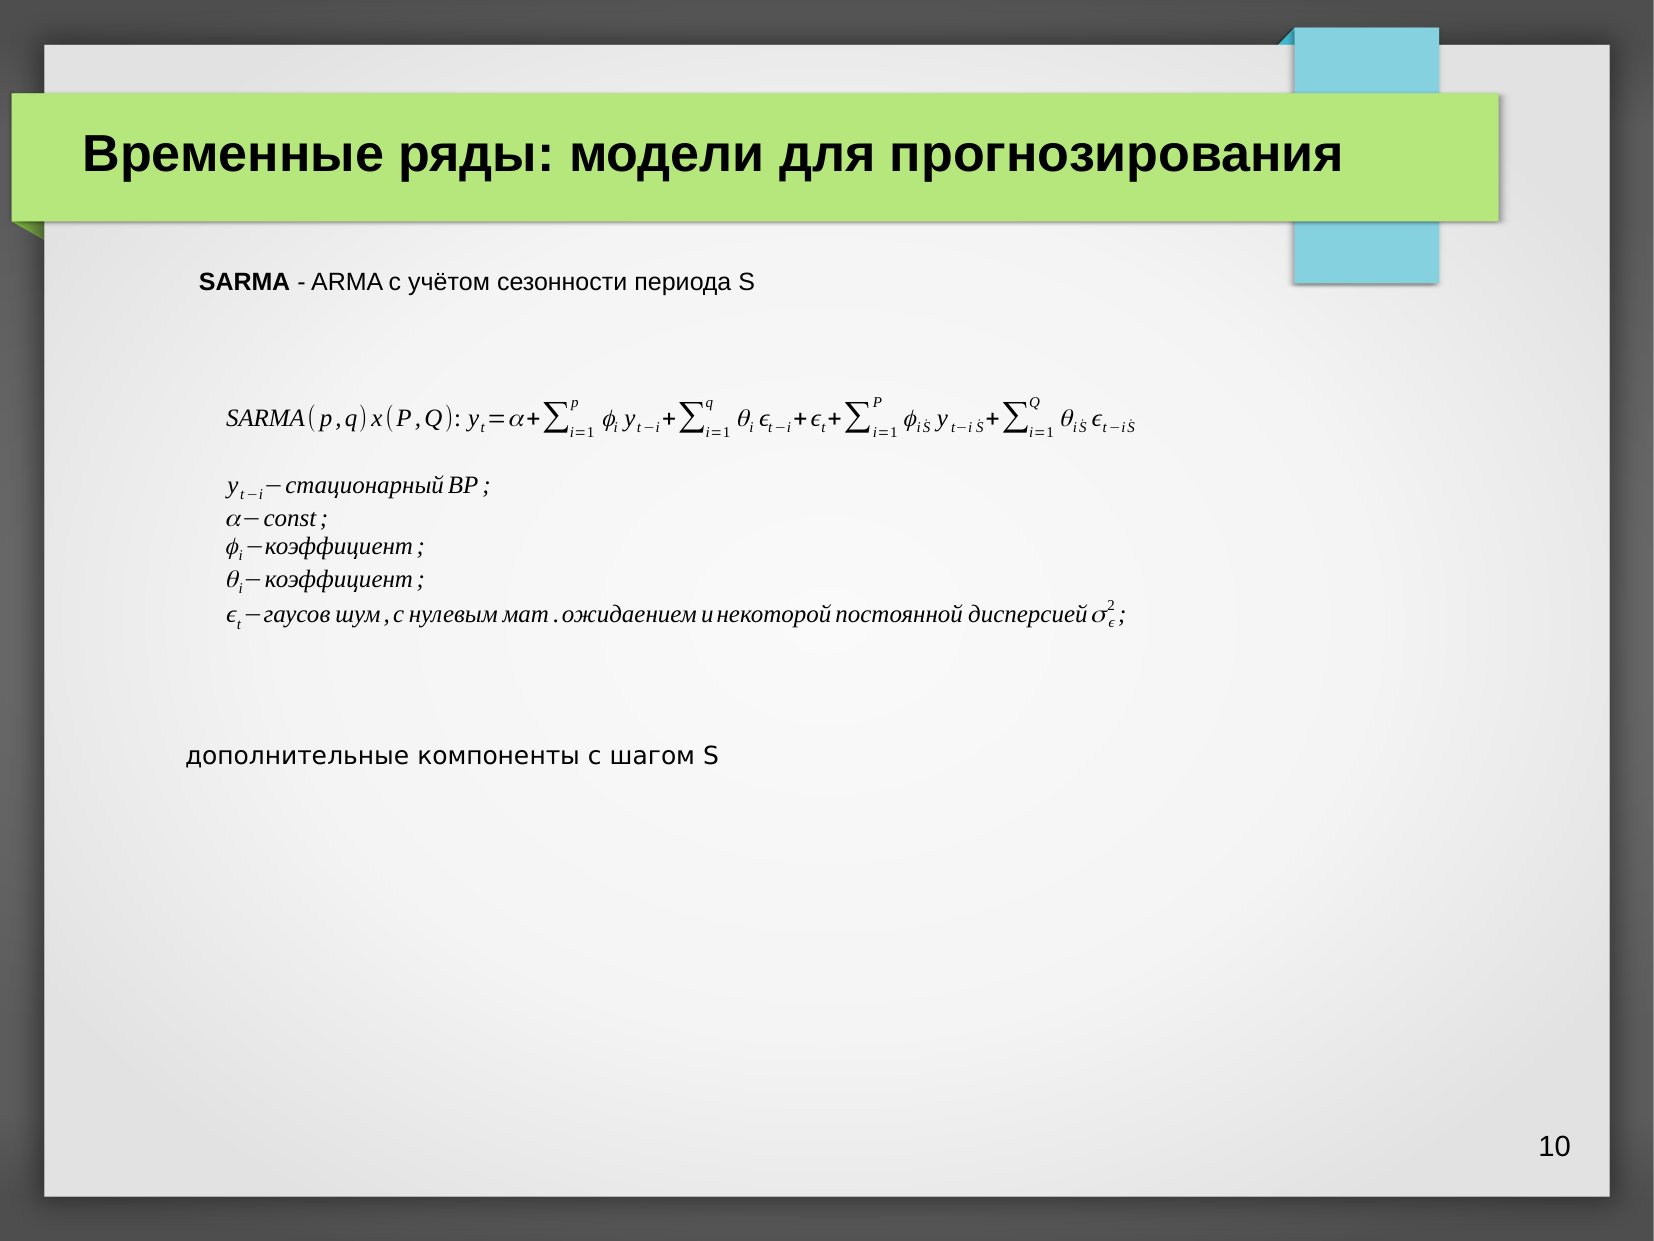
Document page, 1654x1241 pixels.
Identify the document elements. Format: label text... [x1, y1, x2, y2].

picture [0, 0, 1654, 1241]
title Временные ряды: модели для прогнозирования [82, 94, 1418, 213]
text_box SARMA - ARMA c учётом сезонности периода S [184, 259, 1217, 387]
text_box дополнительные компоненты с шагом S [170, 675, 1489, 945]
chart [224, 393, 1136, 662]
